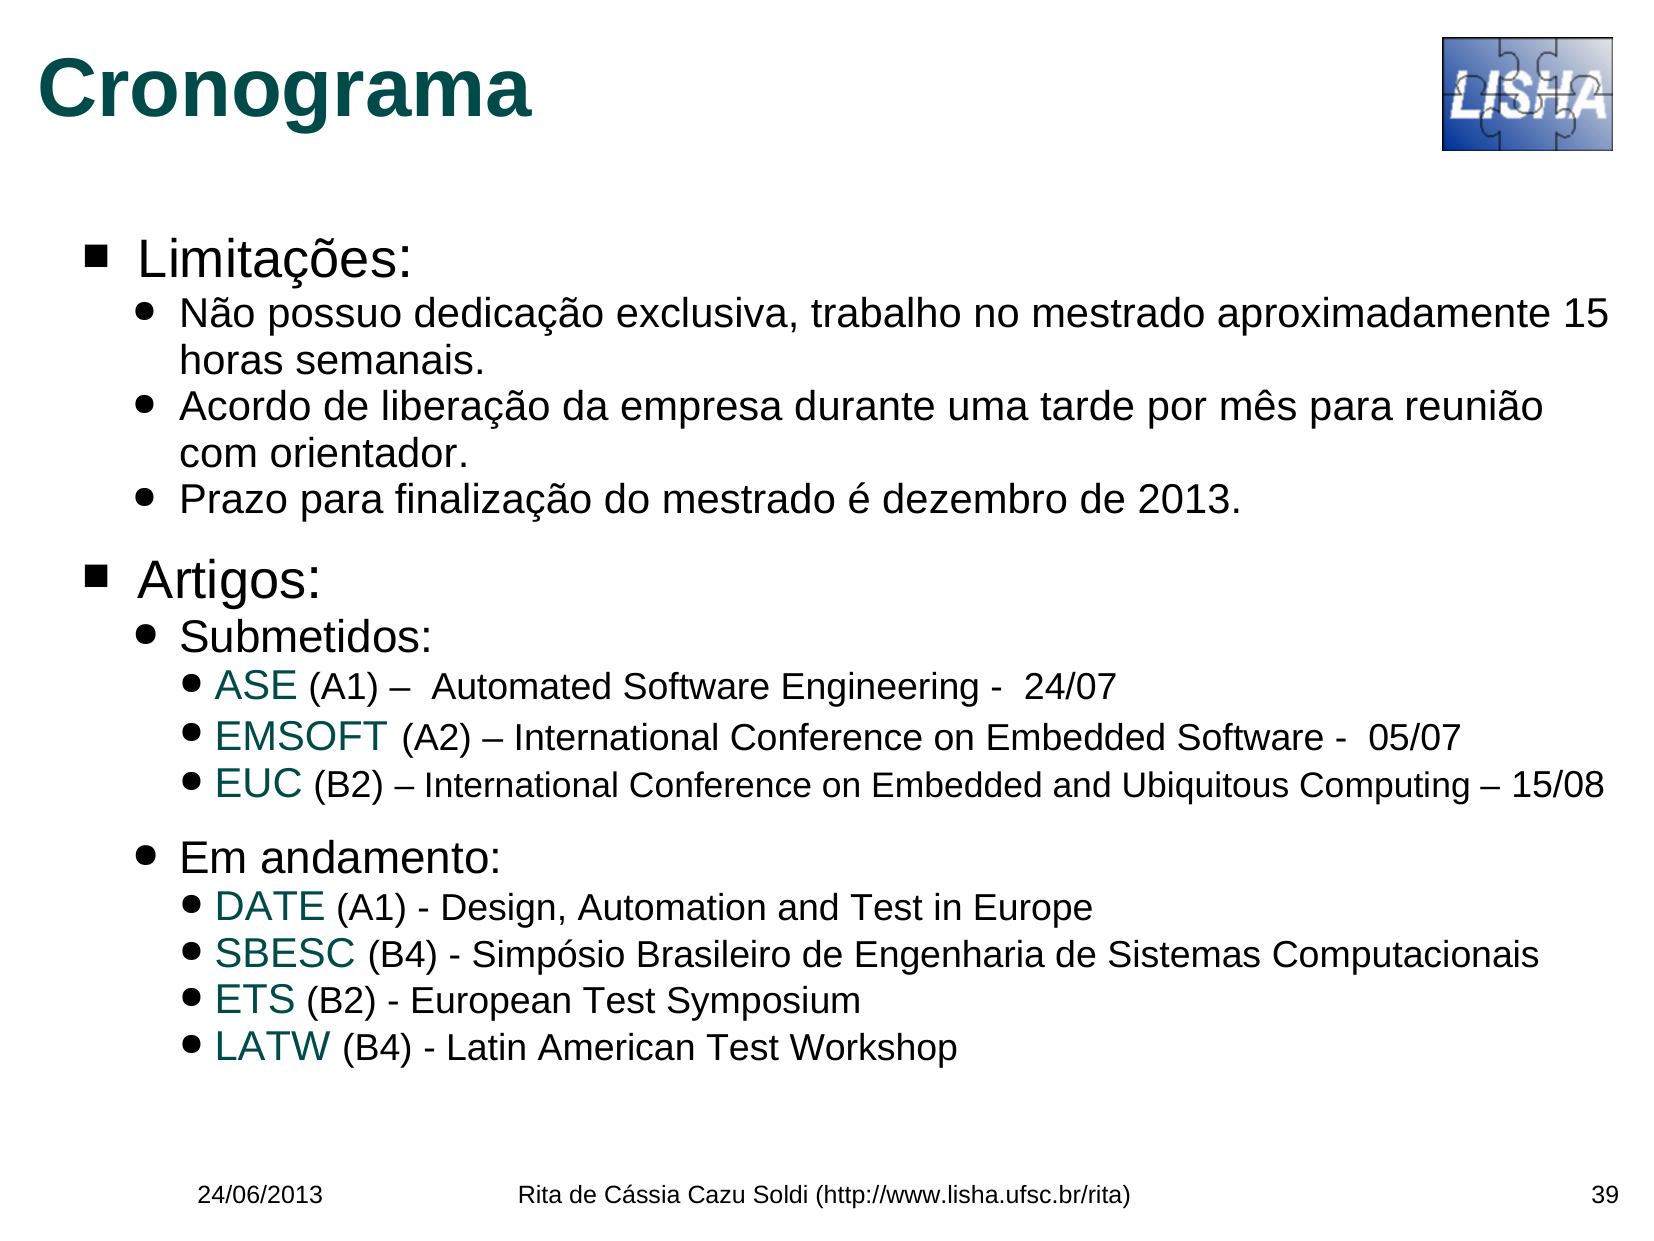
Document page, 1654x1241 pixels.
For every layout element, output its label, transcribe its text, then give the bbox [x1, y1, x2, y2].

list Limitações: Não possuo dedicação exclusiva, trabalho no mestrado aproximadamente 15 horas semanais. Acordo de liberação da empresa durante uma tarde por mês para reunião com orientador. Prazo para finalização do mestrado é dezembro de 2013. Artigos: Submetidos: ASE (A1) – Automated Software Engineering - 24/07 EMSOFT (A2) – International Conference on Embedded Software - 05/07 EUC (B2) – International Conference on Embedded and Ubiquitous Computing – 15/08 Em andamento: DATE (A1) - Design, Automation and Test in Europe SBESC (B4) - Simpósio Brasileiro de Engenharia de Sistemas Computacionais ETS (B2) - European Test Symposium LATW (B4) - Latin American Test Workshop [37, 225, 1613, 1169]
picture [1442, 37, 1613, 151]
title Cronograma [37, 37, 1426, 151]
